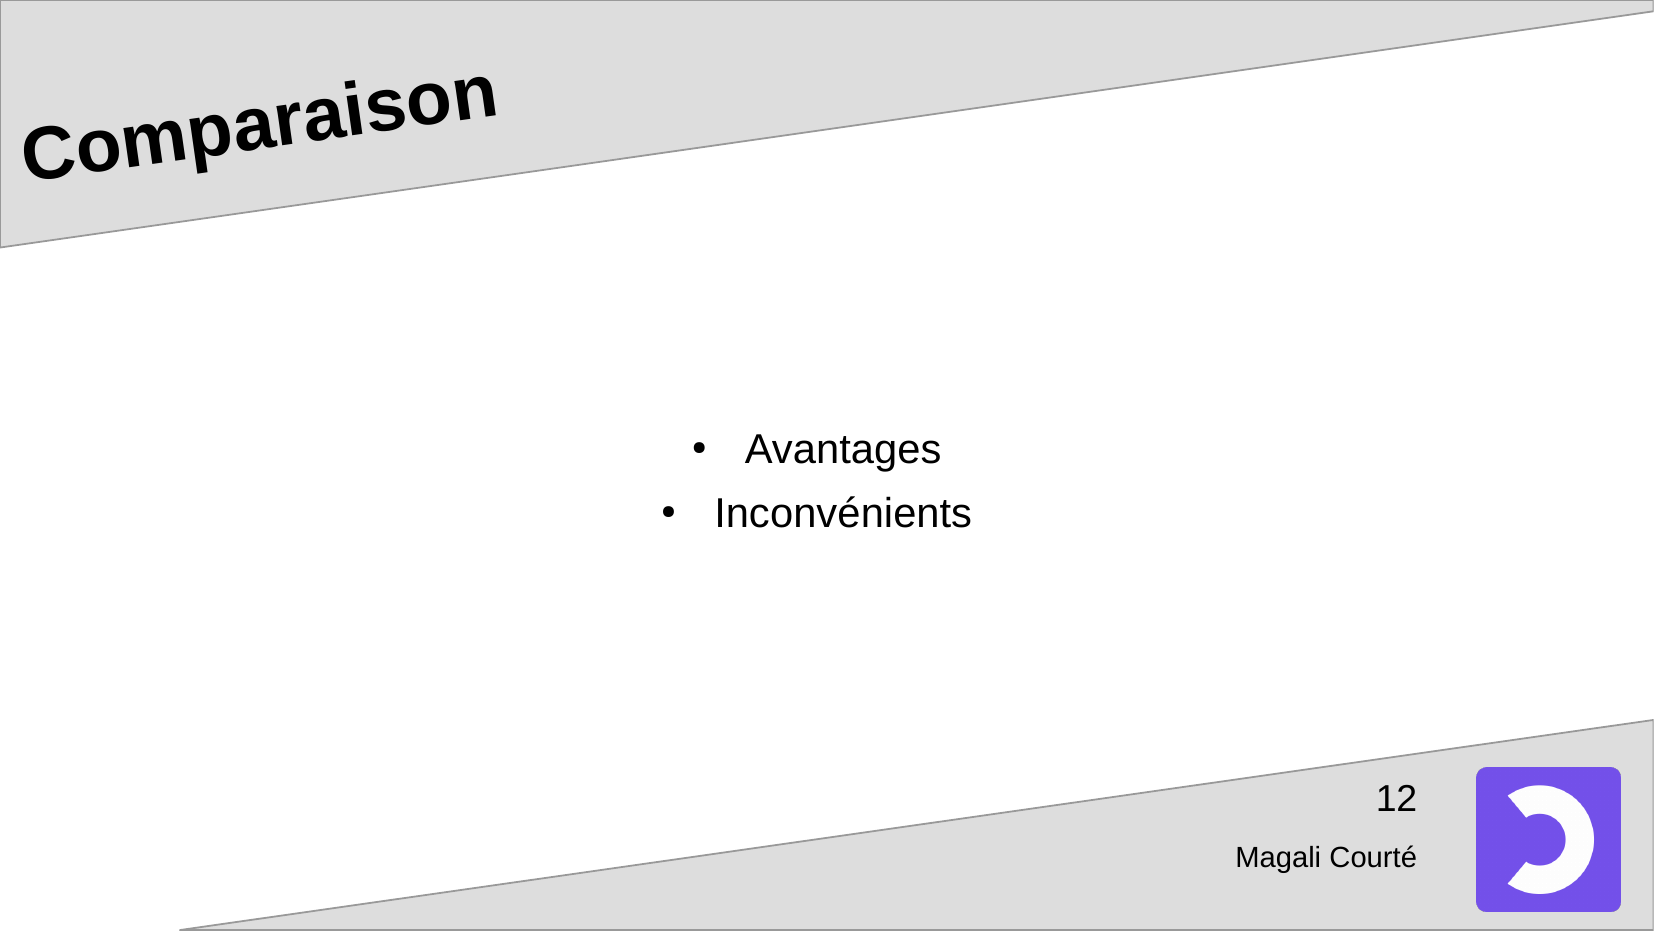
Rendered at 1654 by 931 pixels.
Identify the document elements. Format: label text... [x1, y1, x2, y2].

title Comparaison [11, 0, 1496, 235]
list Avantages Inconvénients [80, 425, 1536, 621]
picture [1476, 767, 1621, 912]
